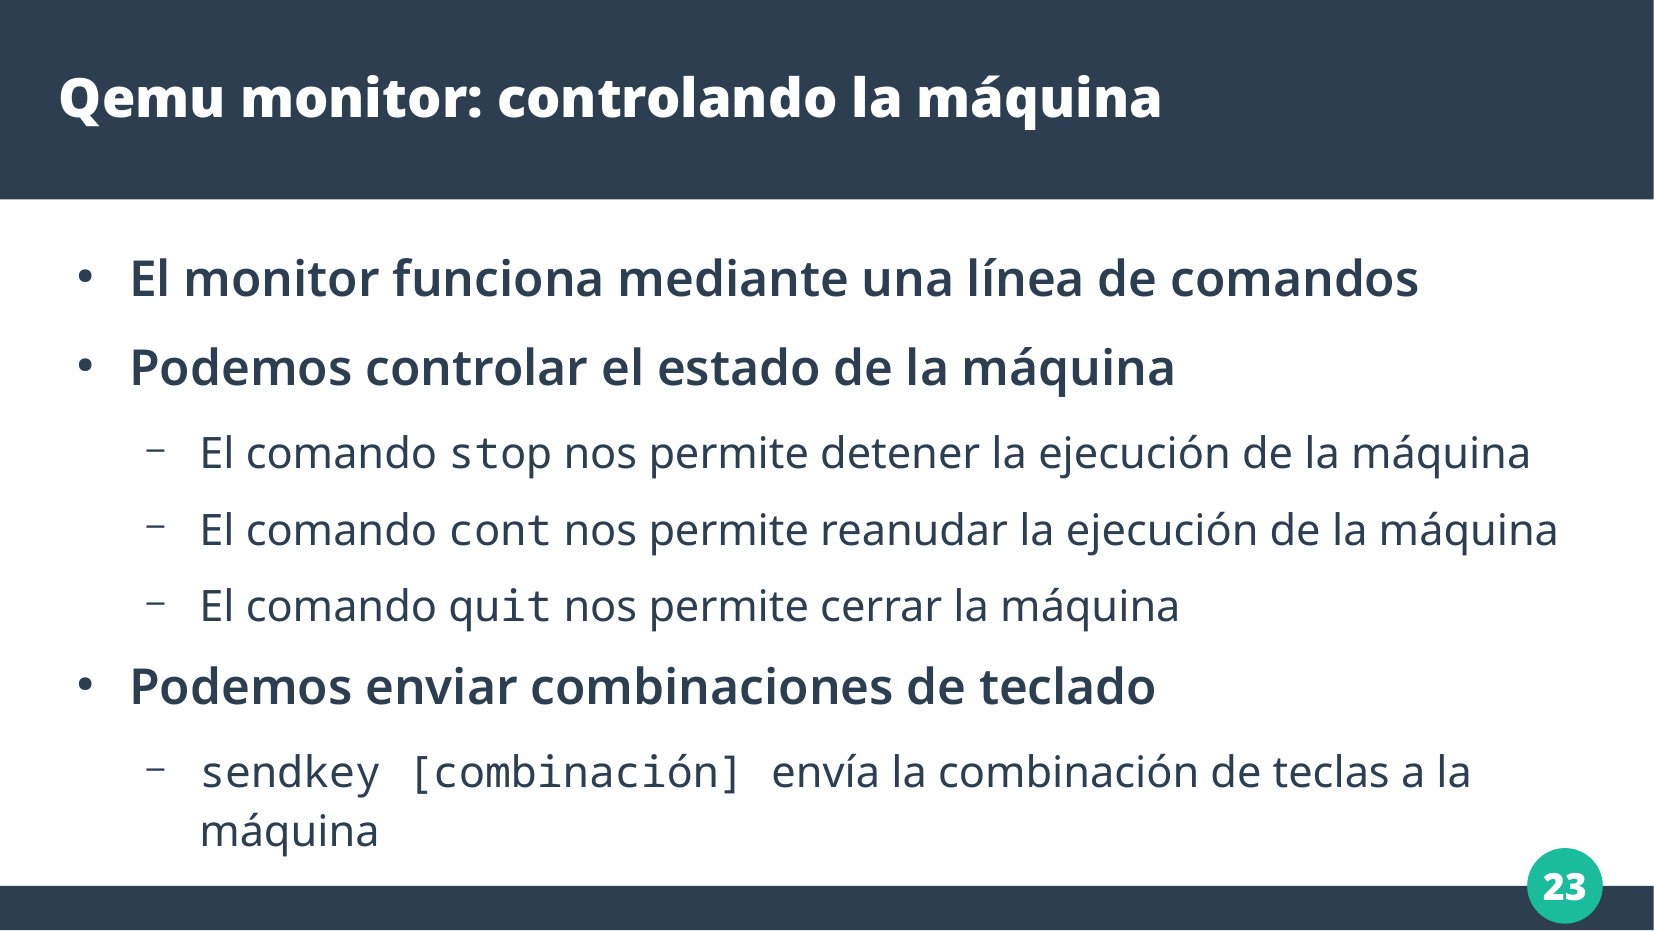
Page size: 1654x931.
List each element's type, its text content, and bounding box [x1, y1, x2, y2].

list El monitor funciona mediante una línea de comandos Podemos controlar el estado de la máquina El comando stop nos permite detener la ejecución de la máquina El comando cont nos permite reanudar la ejecución de la máquina El comando quit nos permite cerrar la máquina Podemos enviar combinaciones de teclado sendkey [combinación] envía la combinación de teclas a la máquina [59, 243, 1595, 864]
title Qemu monitor: controlando la máquina [59, 37, 1595, 155]
